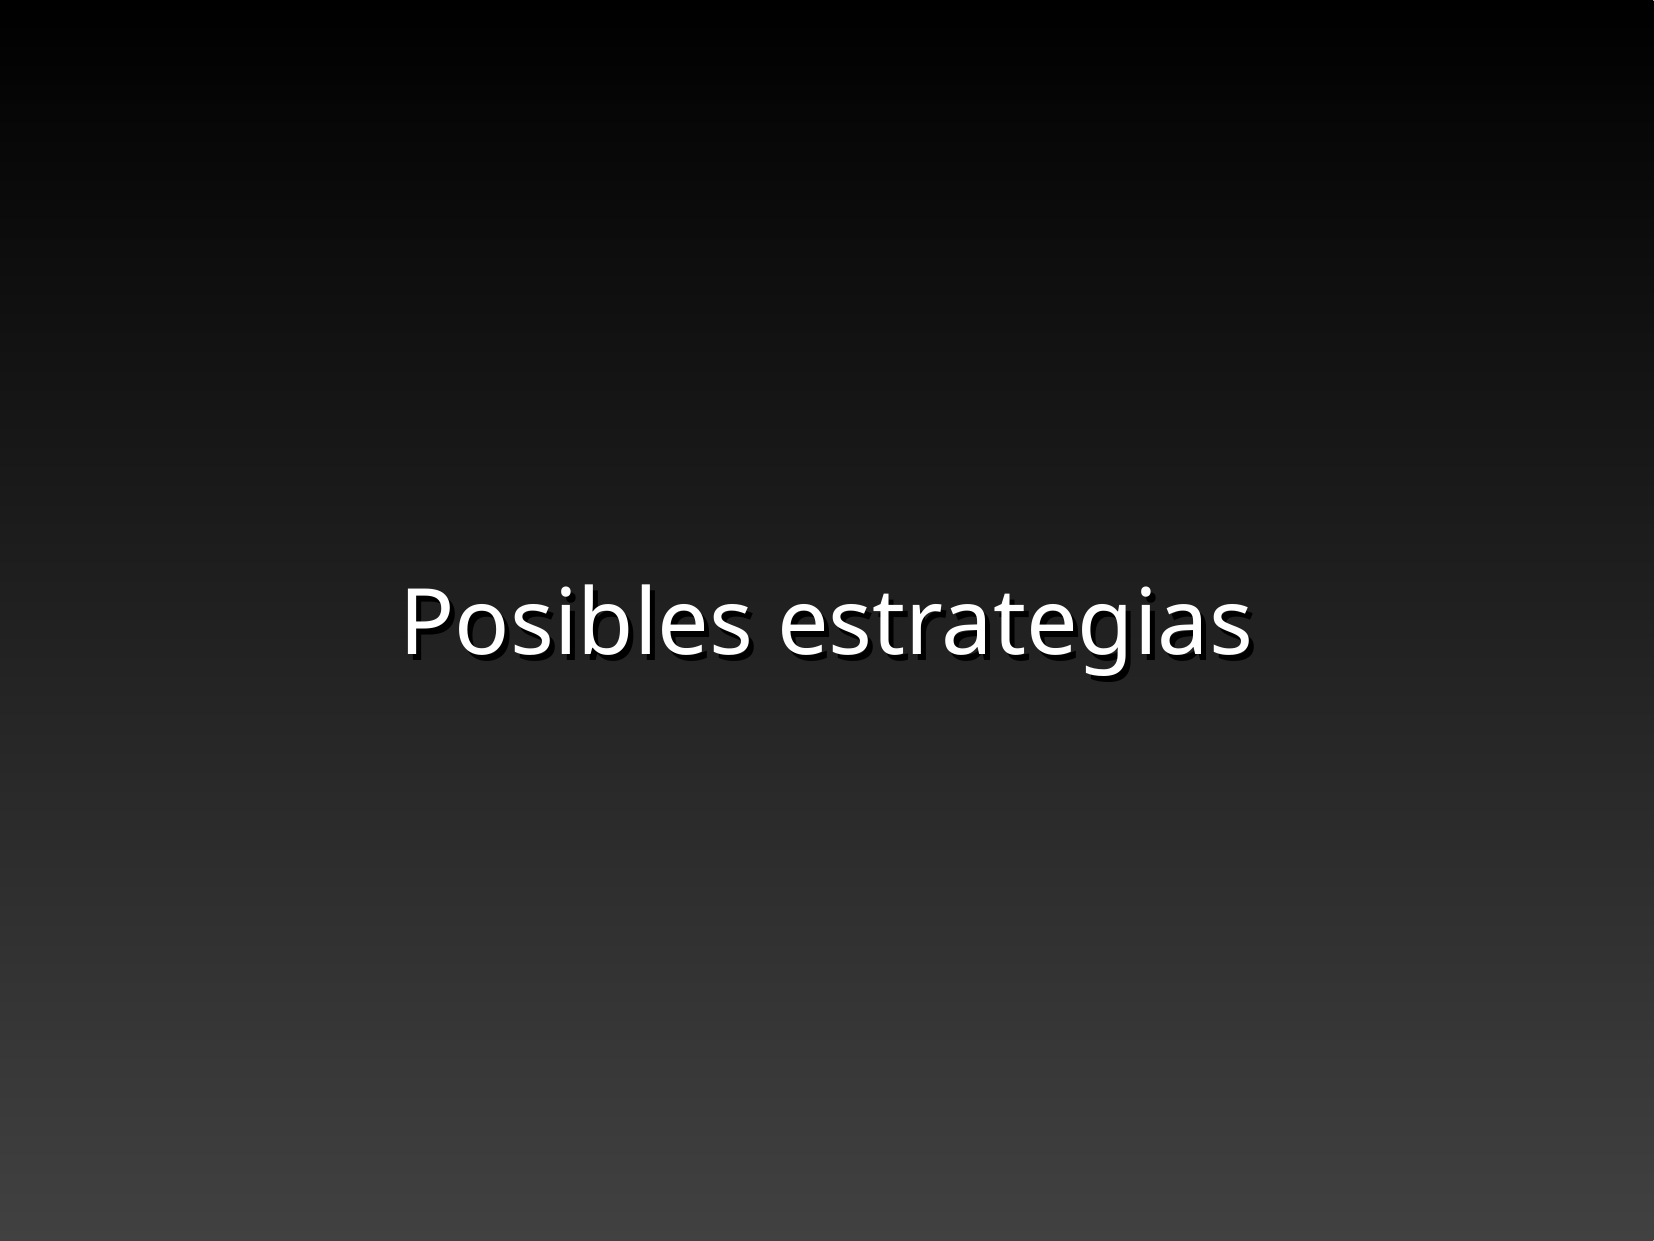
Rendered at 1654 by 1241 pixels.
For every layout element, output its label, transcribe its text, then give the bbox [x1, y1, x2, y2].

title Posibles estrategias [82, 515, 1571, 724]
